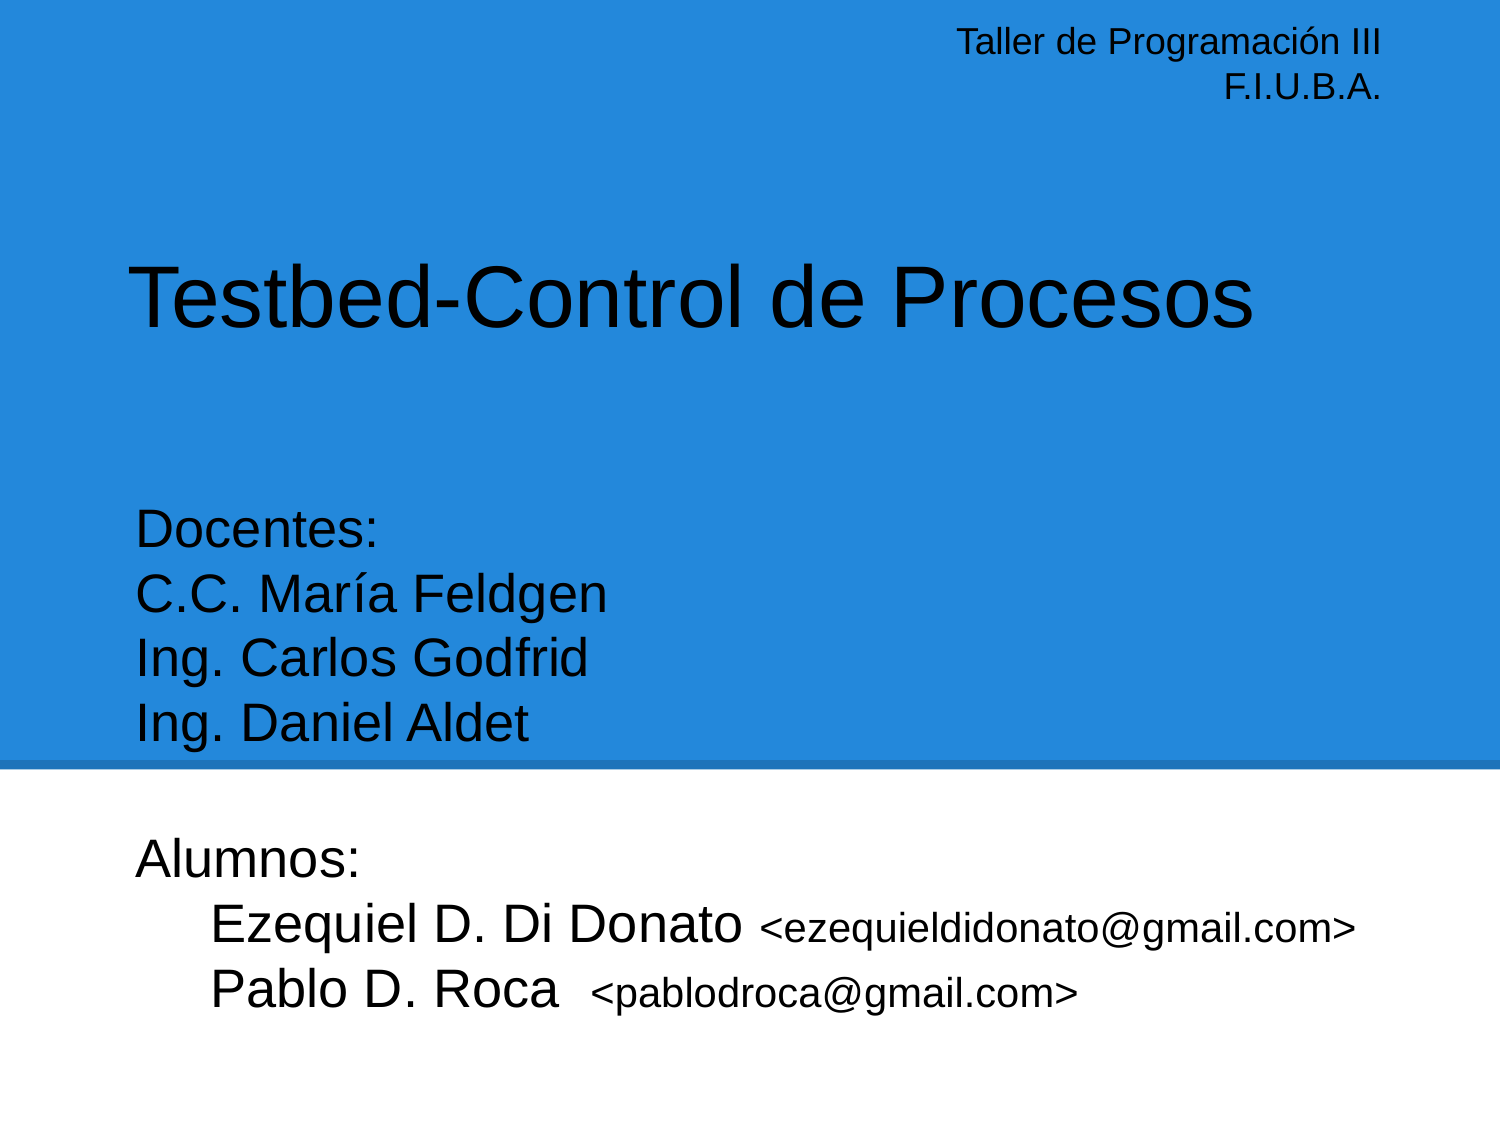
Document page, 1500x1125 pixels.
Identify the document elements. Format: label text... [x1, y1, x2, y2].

subtitle Alumnos: Ezequiel D. Di Donato <ezequieldidonato@gmail.com> Pablo D. Roca <pablodroca@gmail.com> [120, 808, 1396, 1125]
title Docentes: C.C. María Feldgen Ing. Carlos Godfrid Ing. Daniel Aldet [120, 477, 1396, 768]
title Testbed-Control de Procesos [112, 142, 1388, 361]
title Taller de Programación III F.I.U.B.A. [122, 0, 1398, 122]
